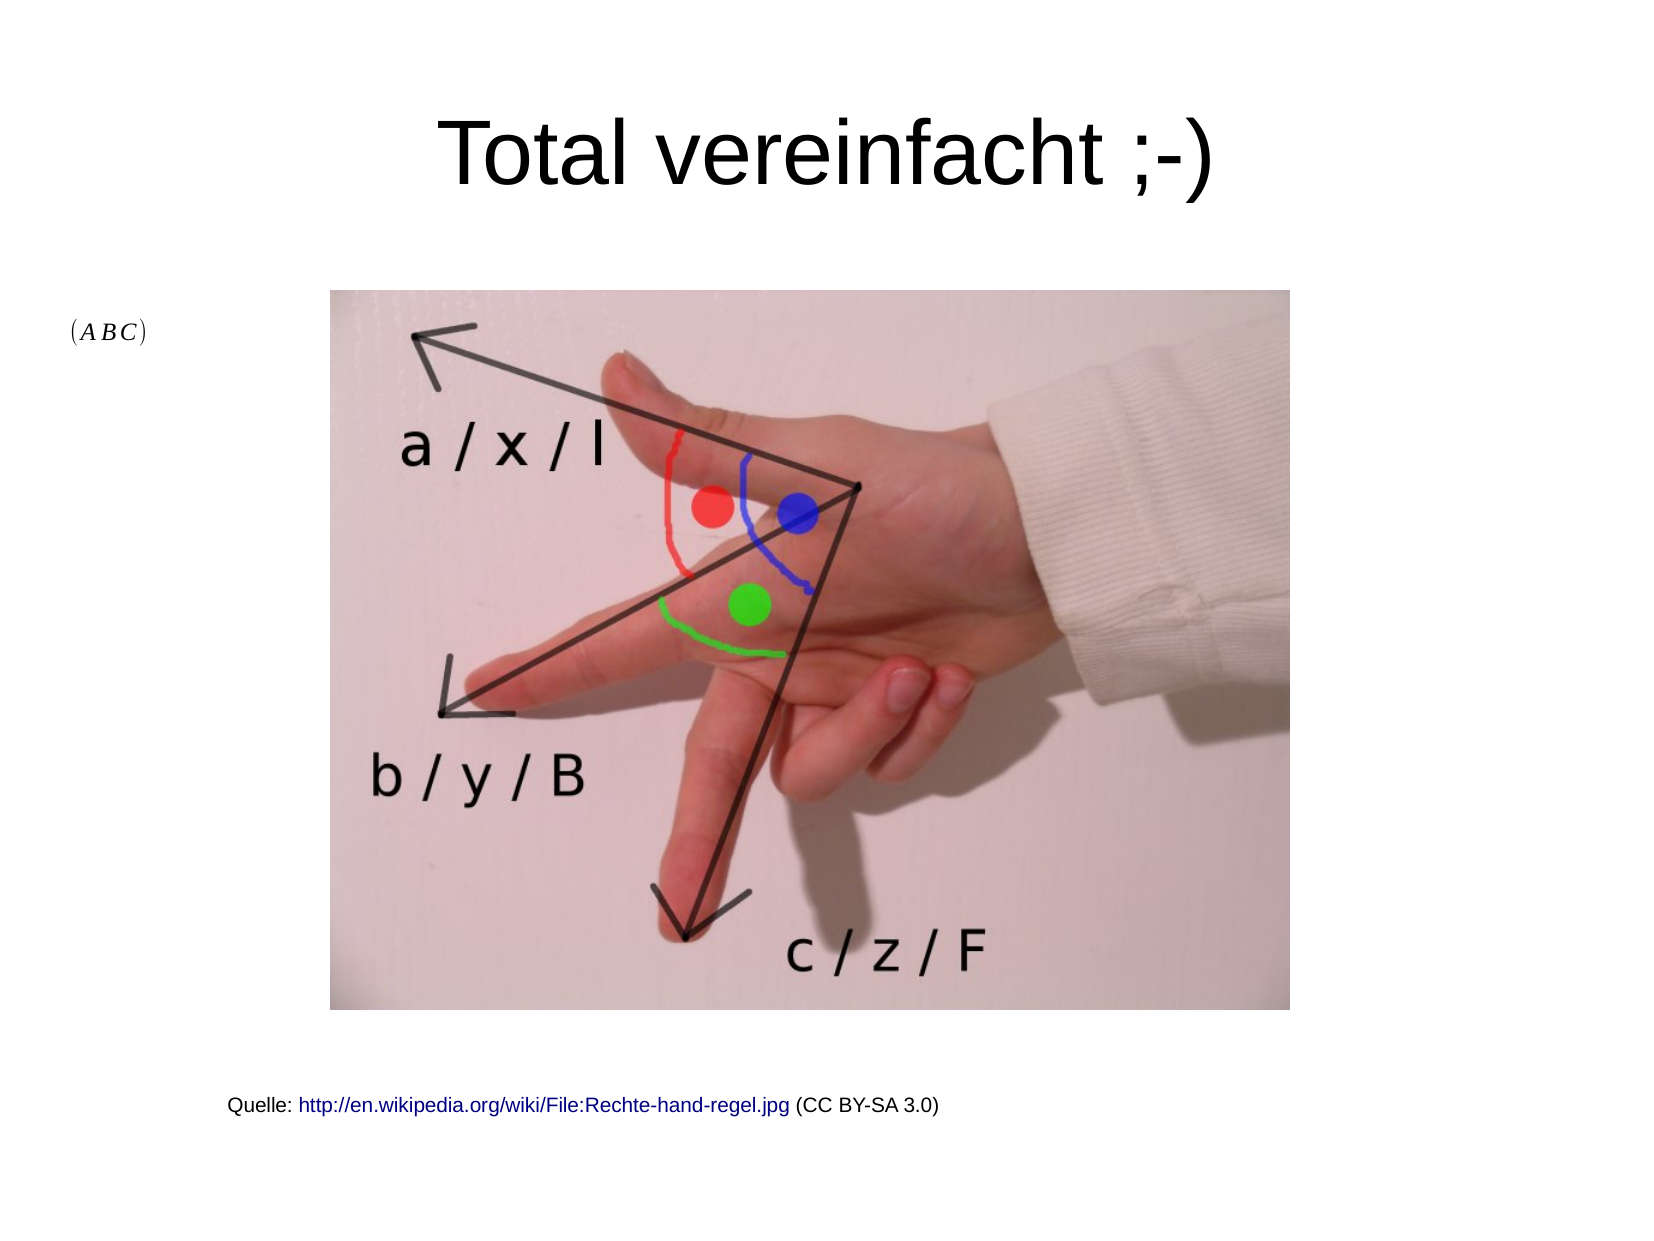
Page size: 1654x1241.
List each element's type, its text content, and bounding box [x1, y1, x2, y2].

chart [63, 318, 154, 348]
title Total vereinfacht ;-) [82, 49, 1571, 257]
picture [330, 290, 1290, 1010]
text_box Quelle: http://en.wikipedia.org/wiki/File:Rechte-hand-regel.jpg (CC BY-SA 3.0) [212, 1086, 1075, 1125]
